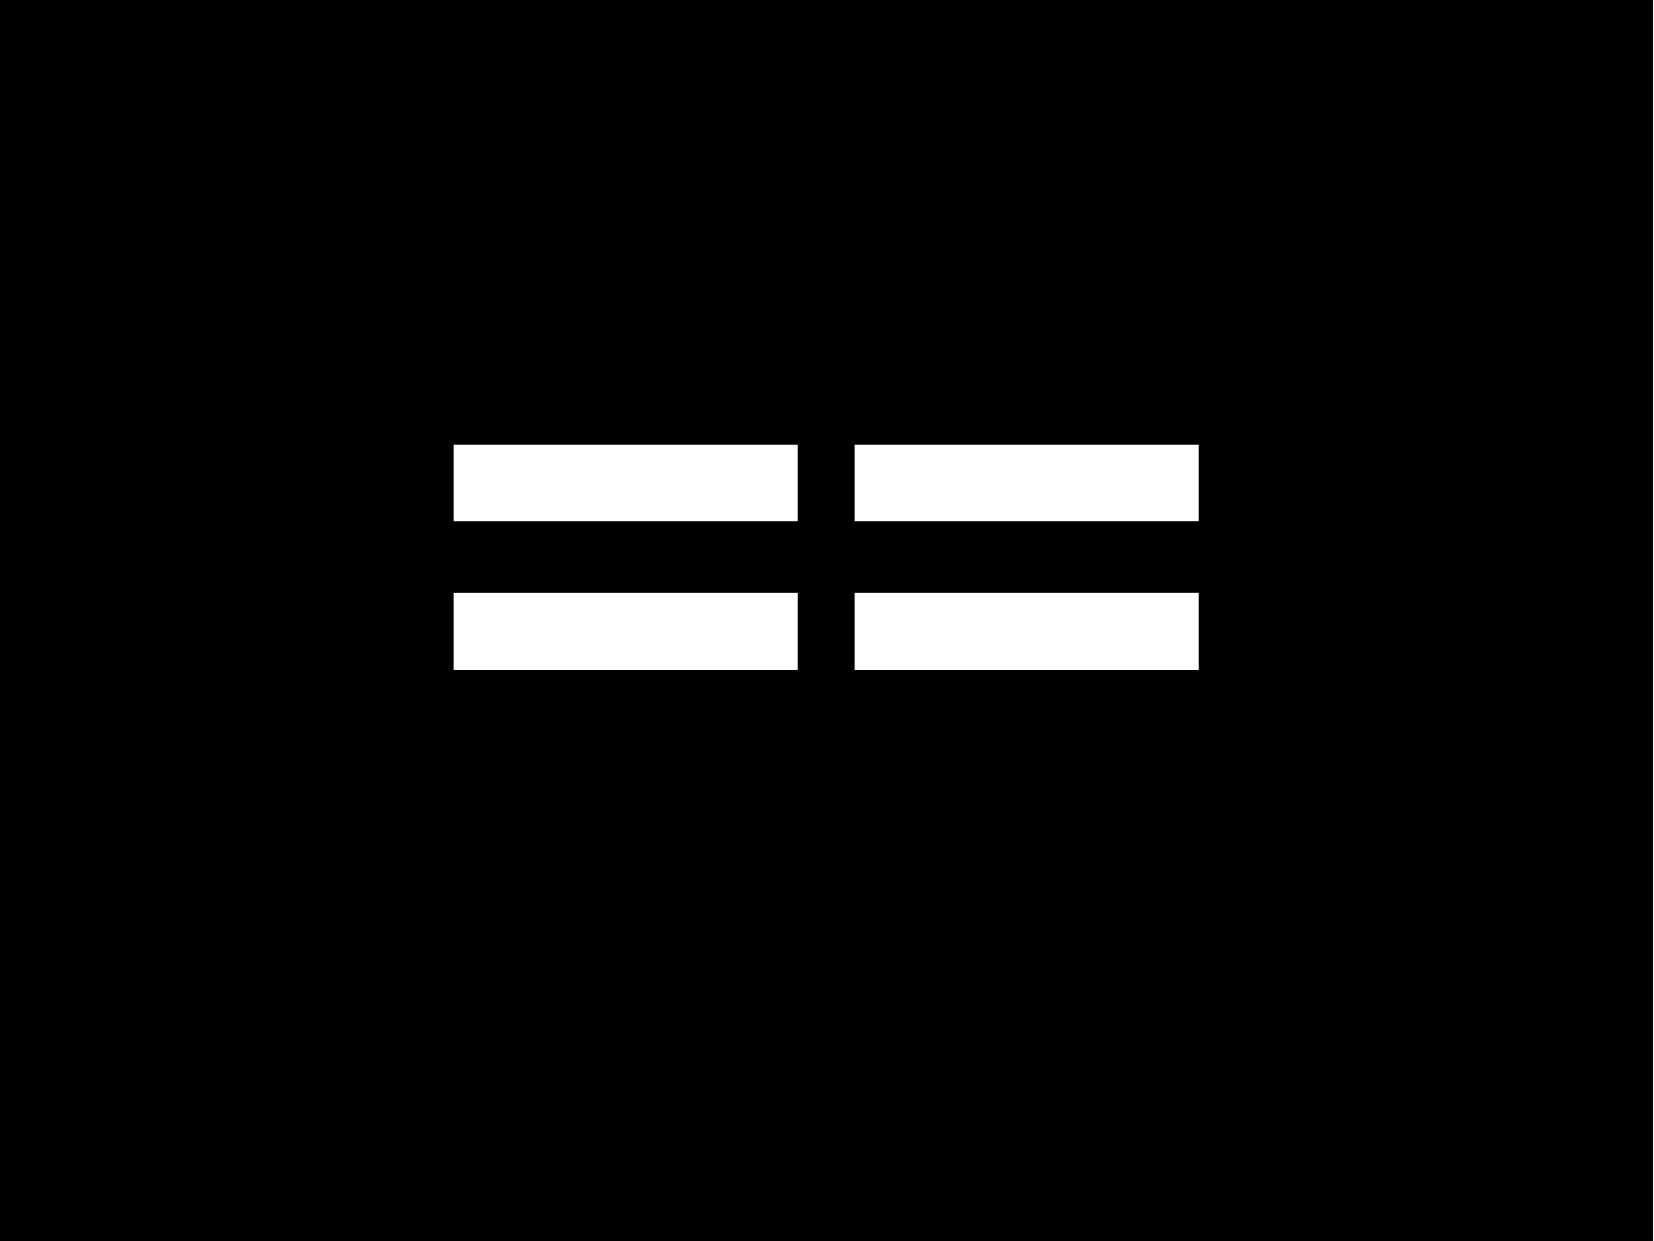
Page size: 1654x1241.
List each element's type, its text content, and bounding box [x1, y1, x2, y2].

text_box == [410, 139, 1243, 932]
